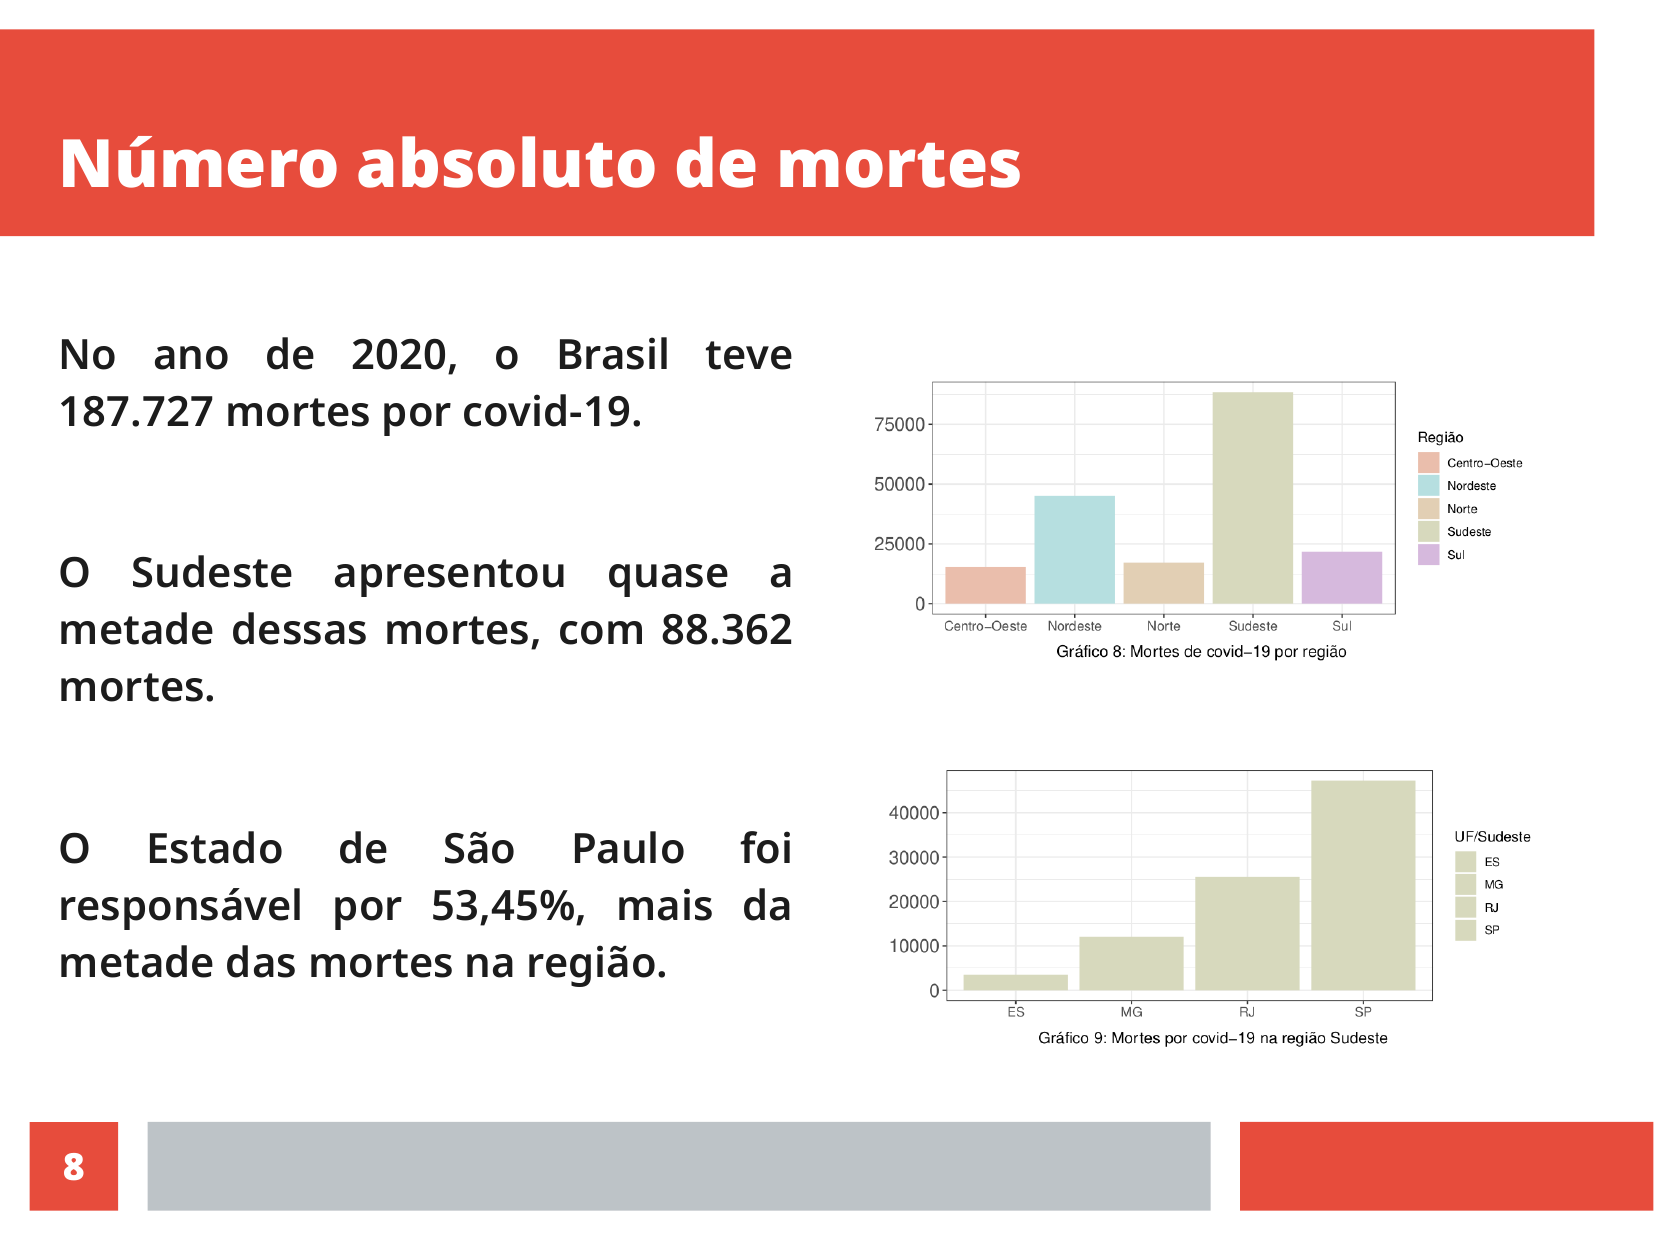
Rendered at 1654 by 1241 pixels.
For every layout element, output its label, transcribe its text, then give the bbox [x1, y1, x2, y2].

picture [830, 334, 1566, 682]
title Número absoluto de mortes [59, 59, 1595, 207]
list No ano de 2020, o Brasil teve 187.727 mortes por covid-19. O Sudeste apresentou quase a metade dessas mortes, com 88.362 mortes. O Estado de São Paulo foi responsável por 53,45%, mais da metade das mortes na região. [59, 324, 794, 1093]
picture [830, 748, 1566, 1069]
